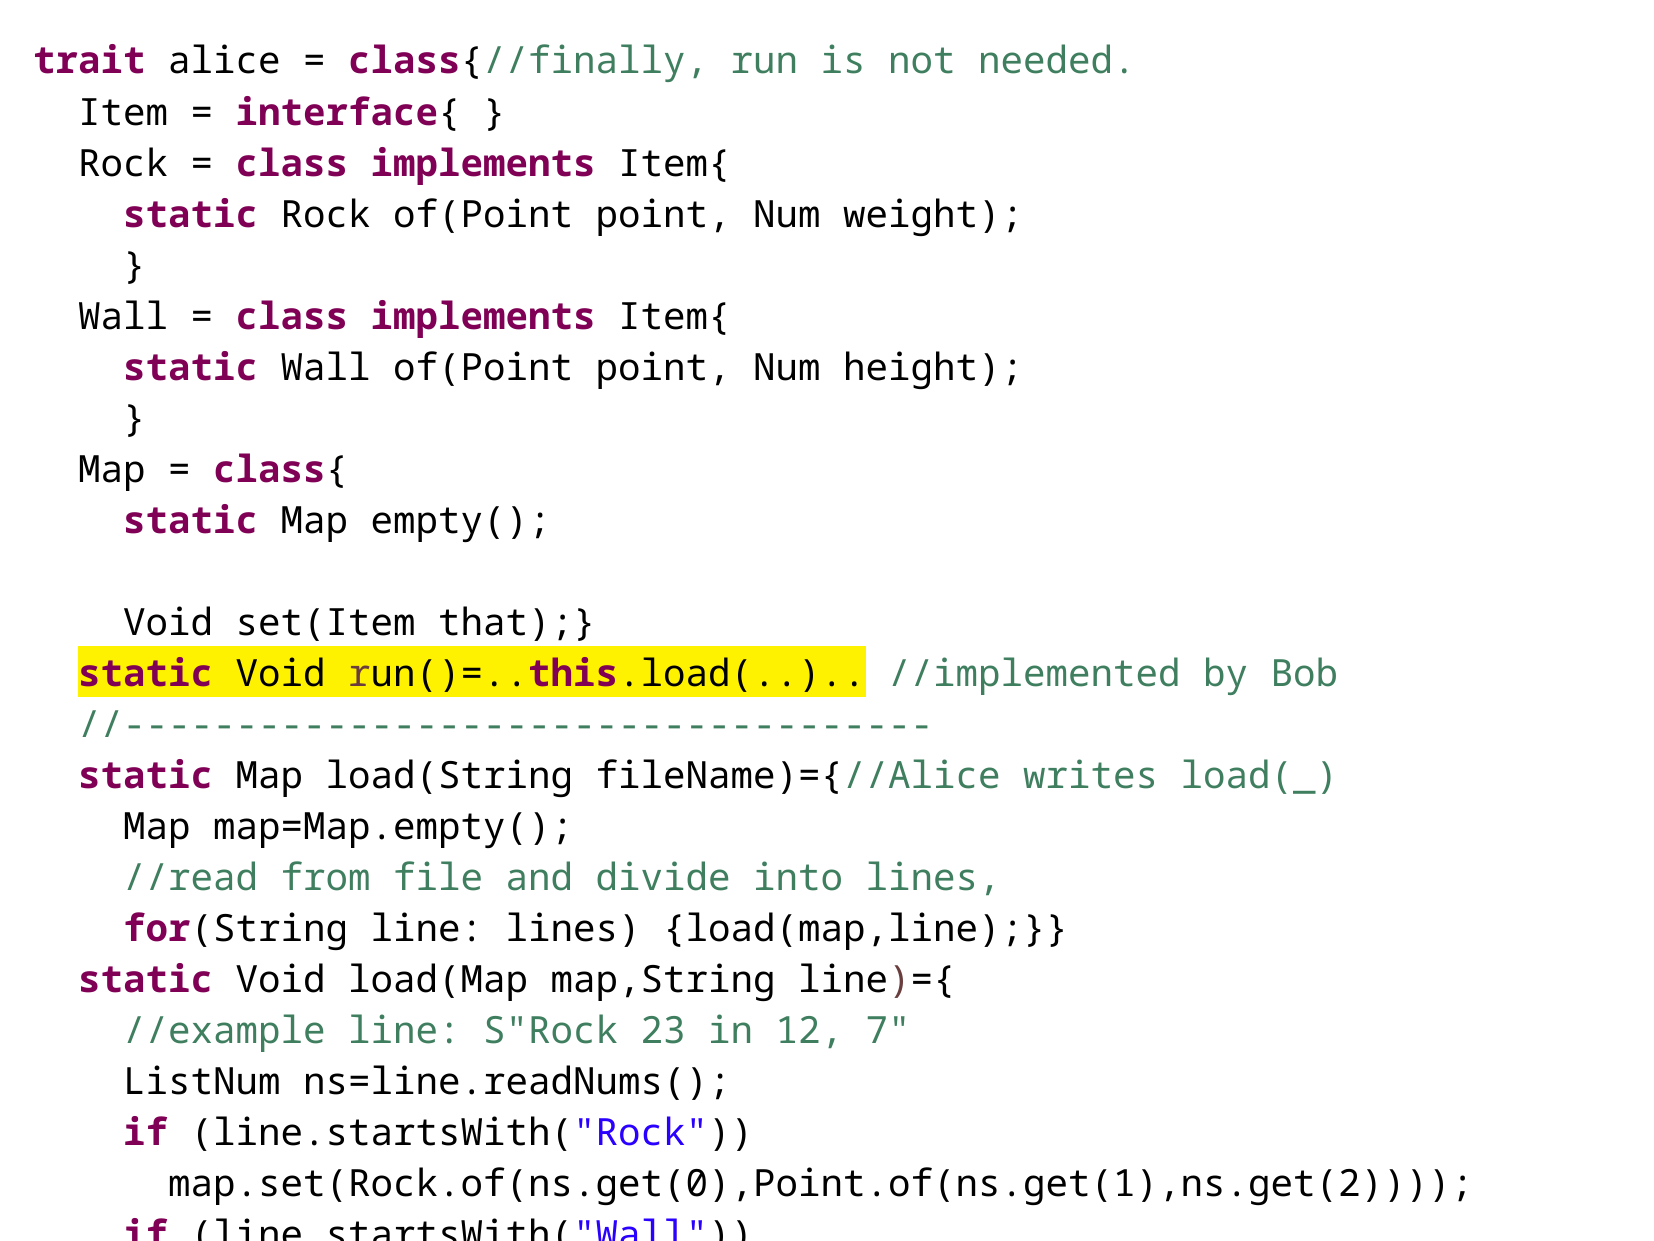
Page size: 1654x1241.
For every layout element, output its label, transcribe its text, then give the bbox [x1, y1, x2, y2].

text_box trait alice = class{//finally, run is not needed. Item = interface{ } Rock = class implements Item{ static Rock of(Point point, Num weight); } Wall = class implements Item{ static Wall of(Point point, Num height); } Map = class{ static Map empty(); Void set(Item that);} static Void run()=..this.load(..).. //implemented by Bob //------------------------------------ static Map load(String fileName)={//Alice writes load(_) Map map=Map.empty(); //read from file and divide into lines, for(String line: lines) {load(map,line);}} static Void load(Map map,String line)={ //example line: S"Rock 23 in 12, 7" ListNum ns=line.readNums(); if (line.startsWith("Rock")) map.set(Rock.of(ns.get(0),Point.of(ns.get(1),ns.get(2)))); if (line.startsWith("Wall")) .. .. }} [18, 26, 1654, 1241]
